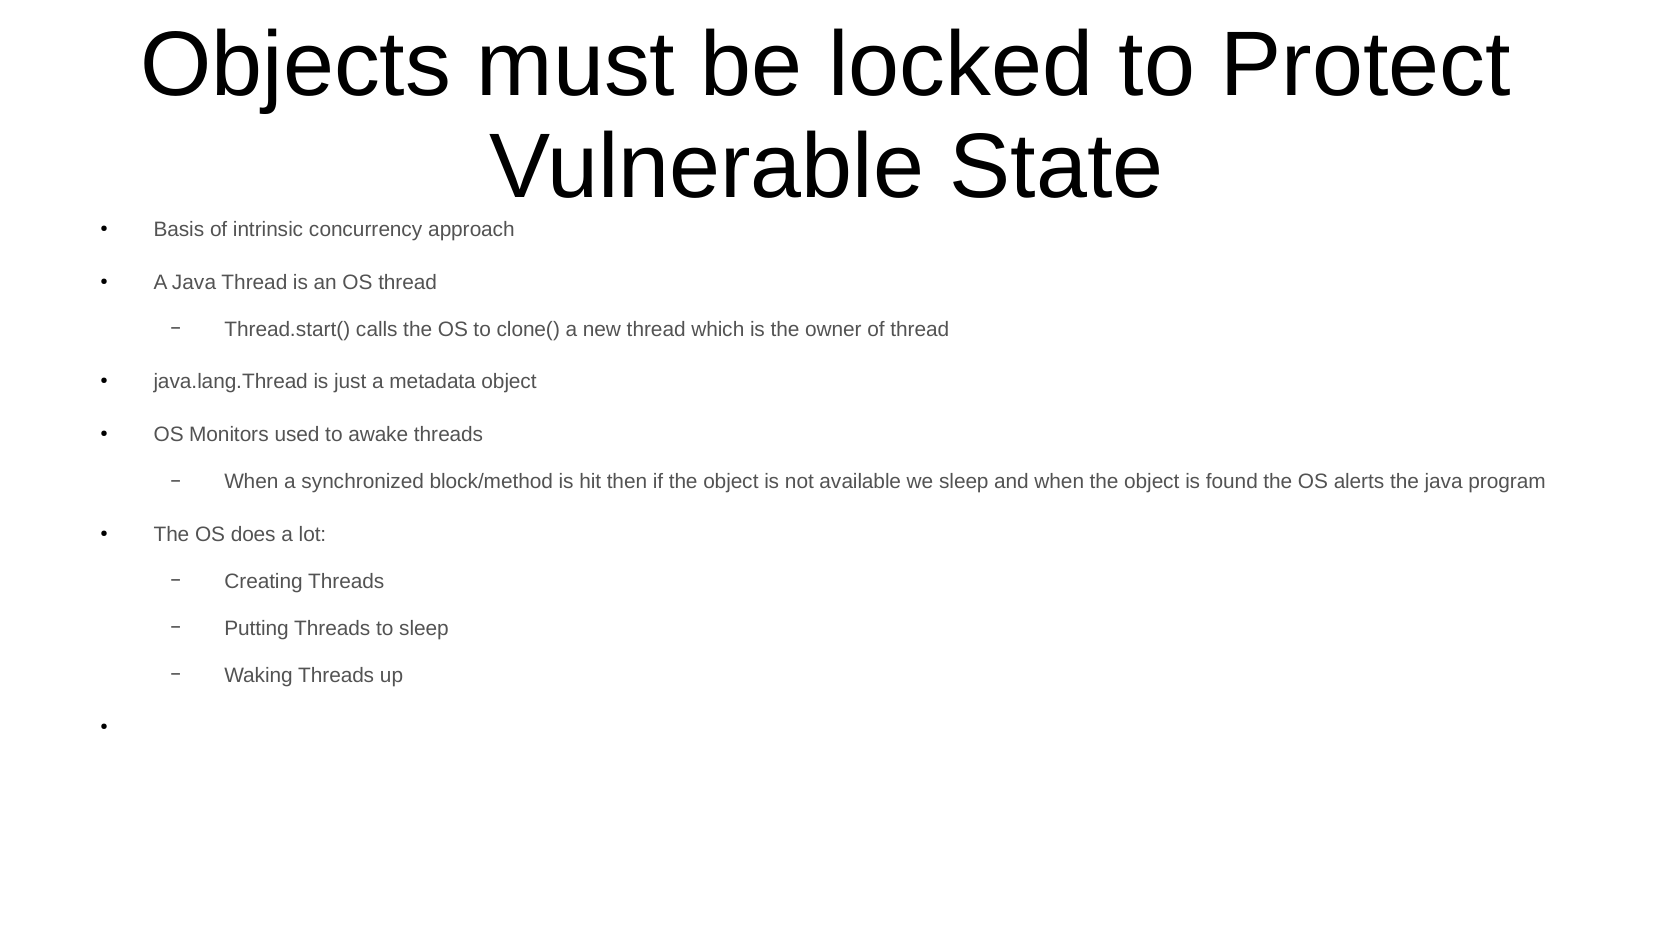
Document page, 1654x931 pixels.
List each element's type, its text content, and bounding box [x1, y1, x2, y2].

title Objects must be locked to Protect Vulnerable State [82, 12, 1571, 217]
list Basis of intrinsic concurrency approach A Java Thread is an OS thread Thread.start() calls the OS to clone() a new thread which is the owner of thread java.lang.Thread is just a metadata object OS Monitors used to awake threads When a synchronized block/method is hit then if the object is not available we sleep and when the object is found the OS alerts the java program The OS does a lot: Creating Threads Putting Threads to sleep Waking Threads up [82, 217, 1613, 901]
